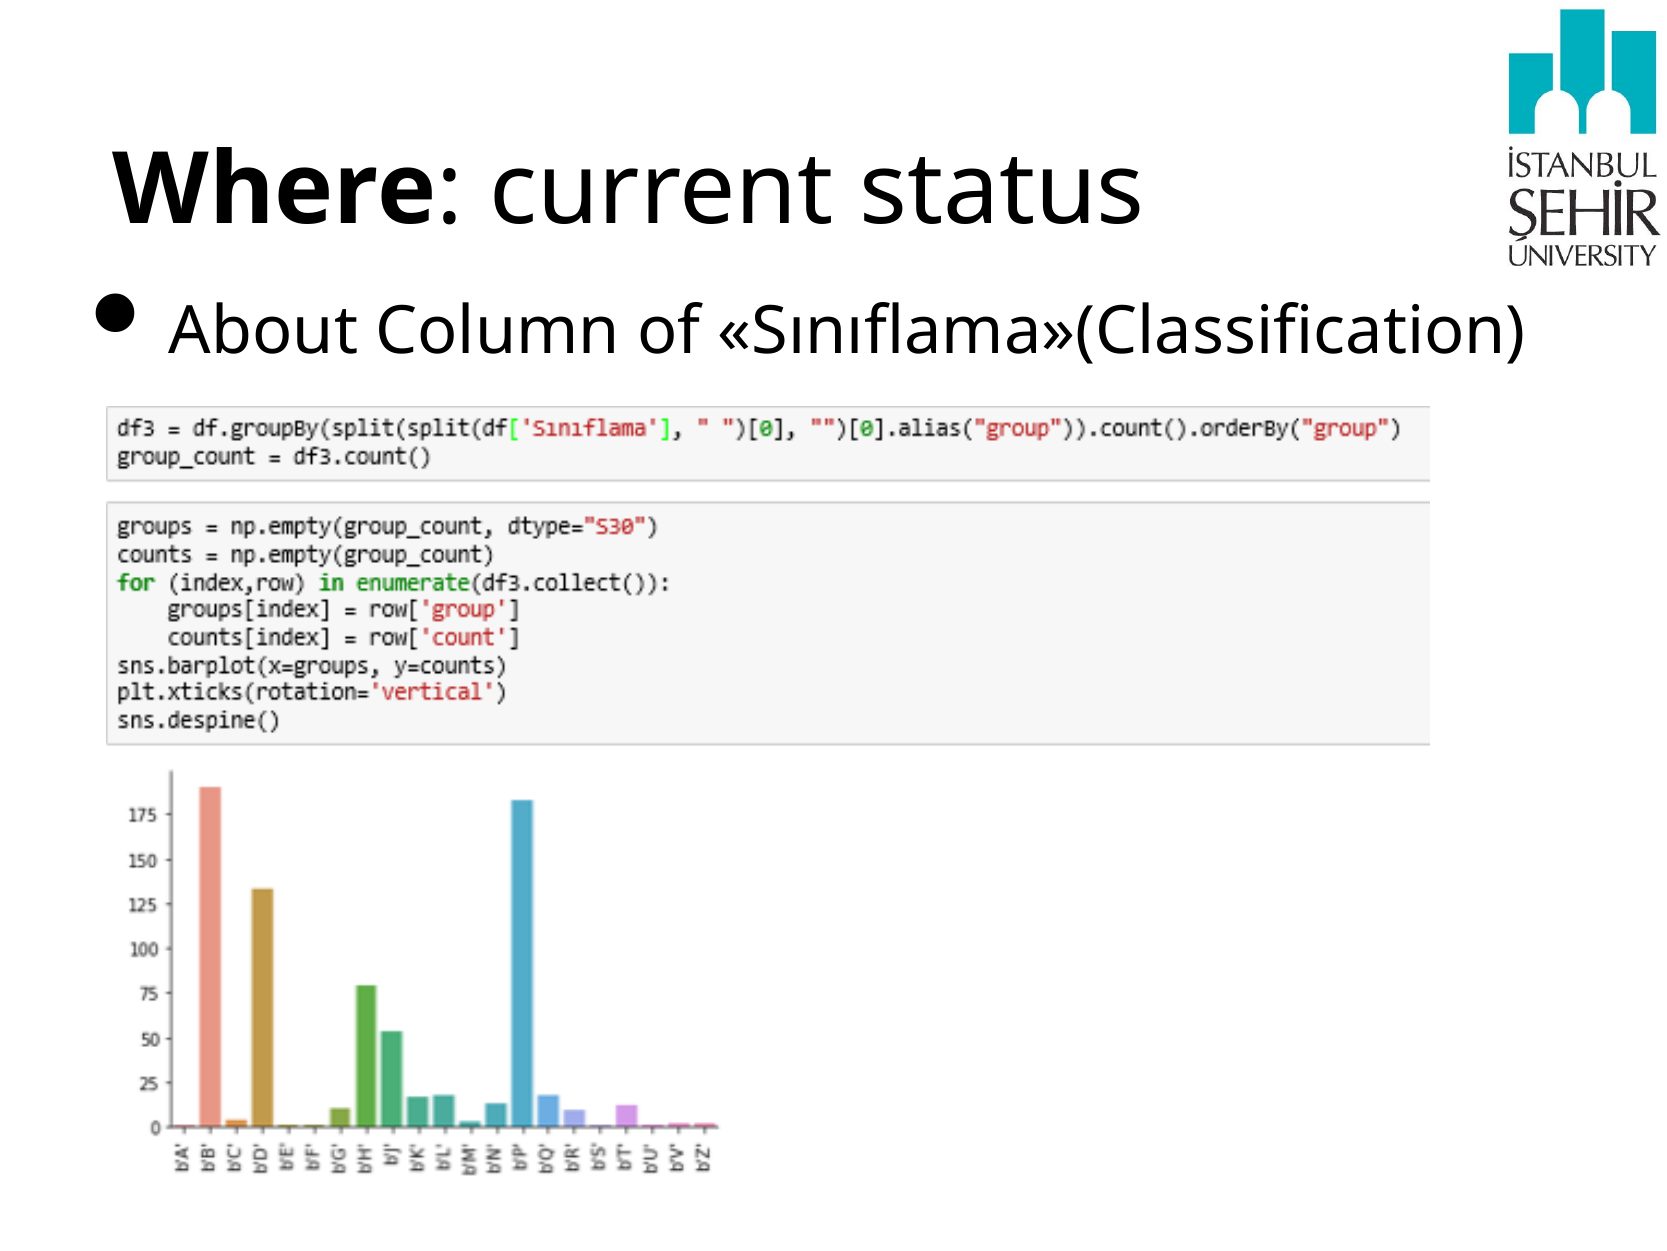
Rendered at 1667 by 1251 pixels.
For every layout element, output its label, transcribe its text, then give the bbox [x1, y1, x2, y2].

text_box About Column of «Sınıflama»(Classification) [48, 275, 1607, 378]
picture [1491, 0, 1667, 285]
picture [106, 406, 1430, 1193]
title Where: current status [106, 82, 1453, 284]
